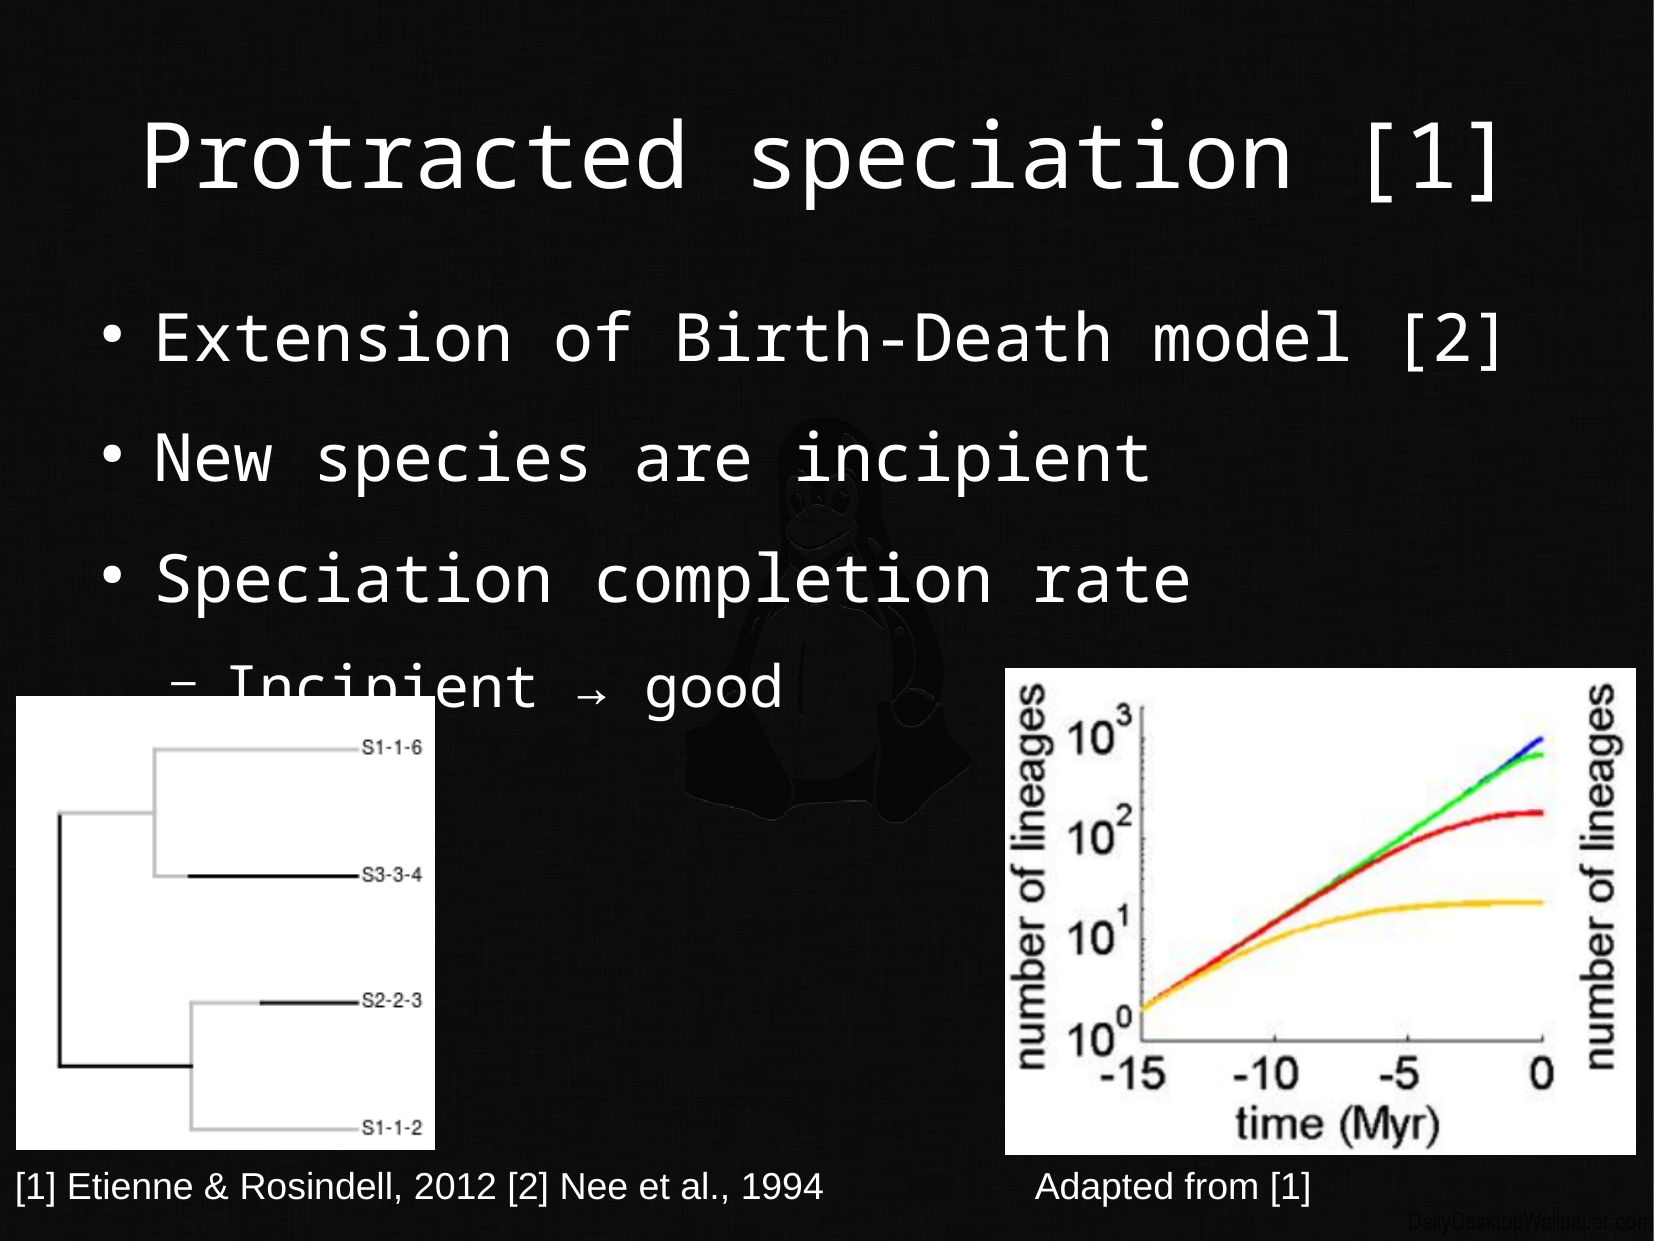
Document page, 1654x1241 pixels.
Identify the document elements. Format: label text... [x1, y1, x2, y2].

text_box [1] Etienne & Rosindell, 2012 [2] Nee et al., 1994 [0, 1158, 841, 1216]
text_box Adapted from [1] [1020, 1158, 1636, 1216]
title Protracted speciation [1] [82, 49, 1571, 257]
picture [0, 0, 1654, 1241]
list Extension of Birth-Death model [2] New species are incipient Speciation completion rate Incipient → good [82, 290, 1571, 1010]
